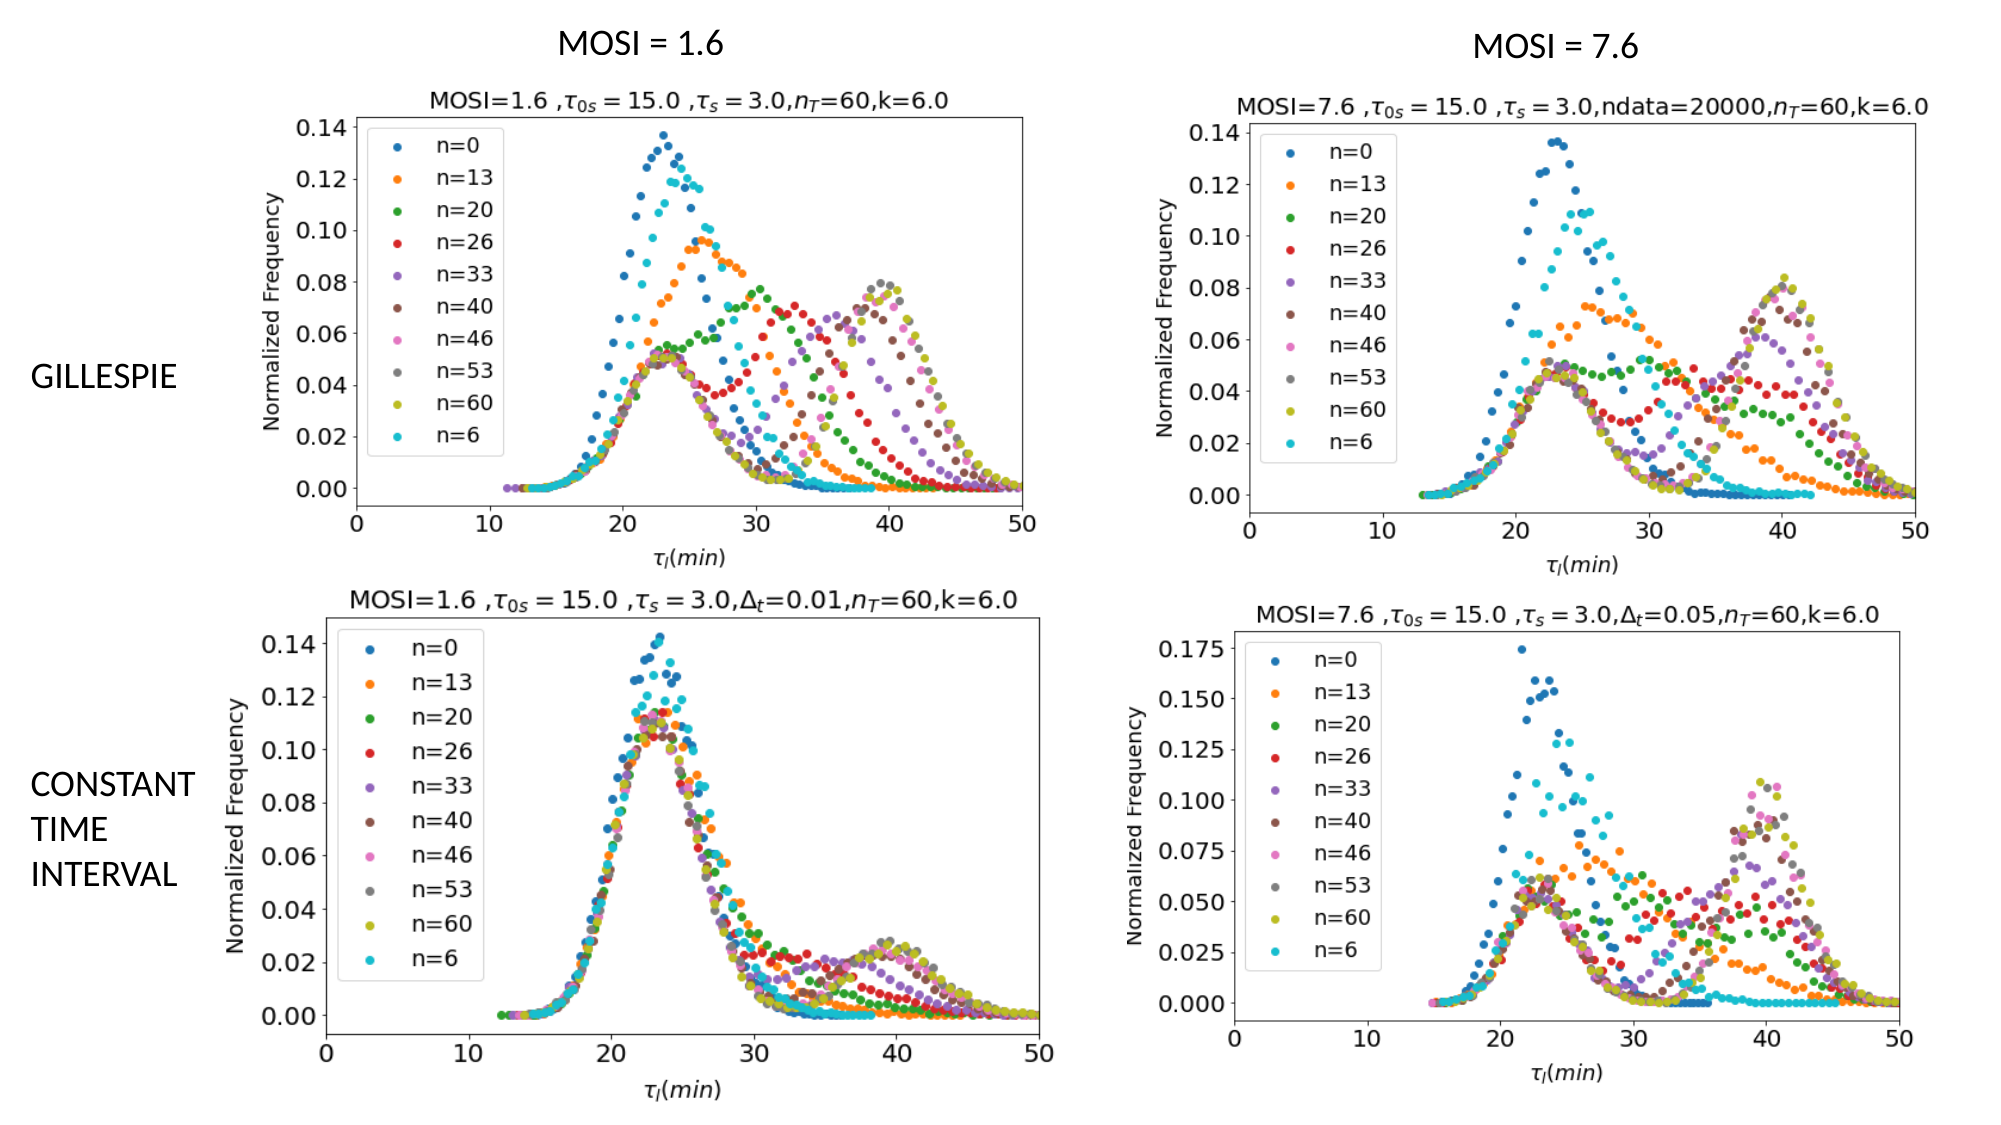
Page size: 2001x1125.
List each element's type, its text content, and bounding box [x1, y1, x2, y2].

picture [211, 55, 2000, 1103]
text_box MOSI = 1.6 [542, 10, 1166, 71]
text_box CONSTANT TIME INTERVAL [15, 751, 211, 903]
text_box GILLESPIE [15, 343, 249, 404]
text_box MOSI = 7.6 [1457, 13, 2000, 61]
